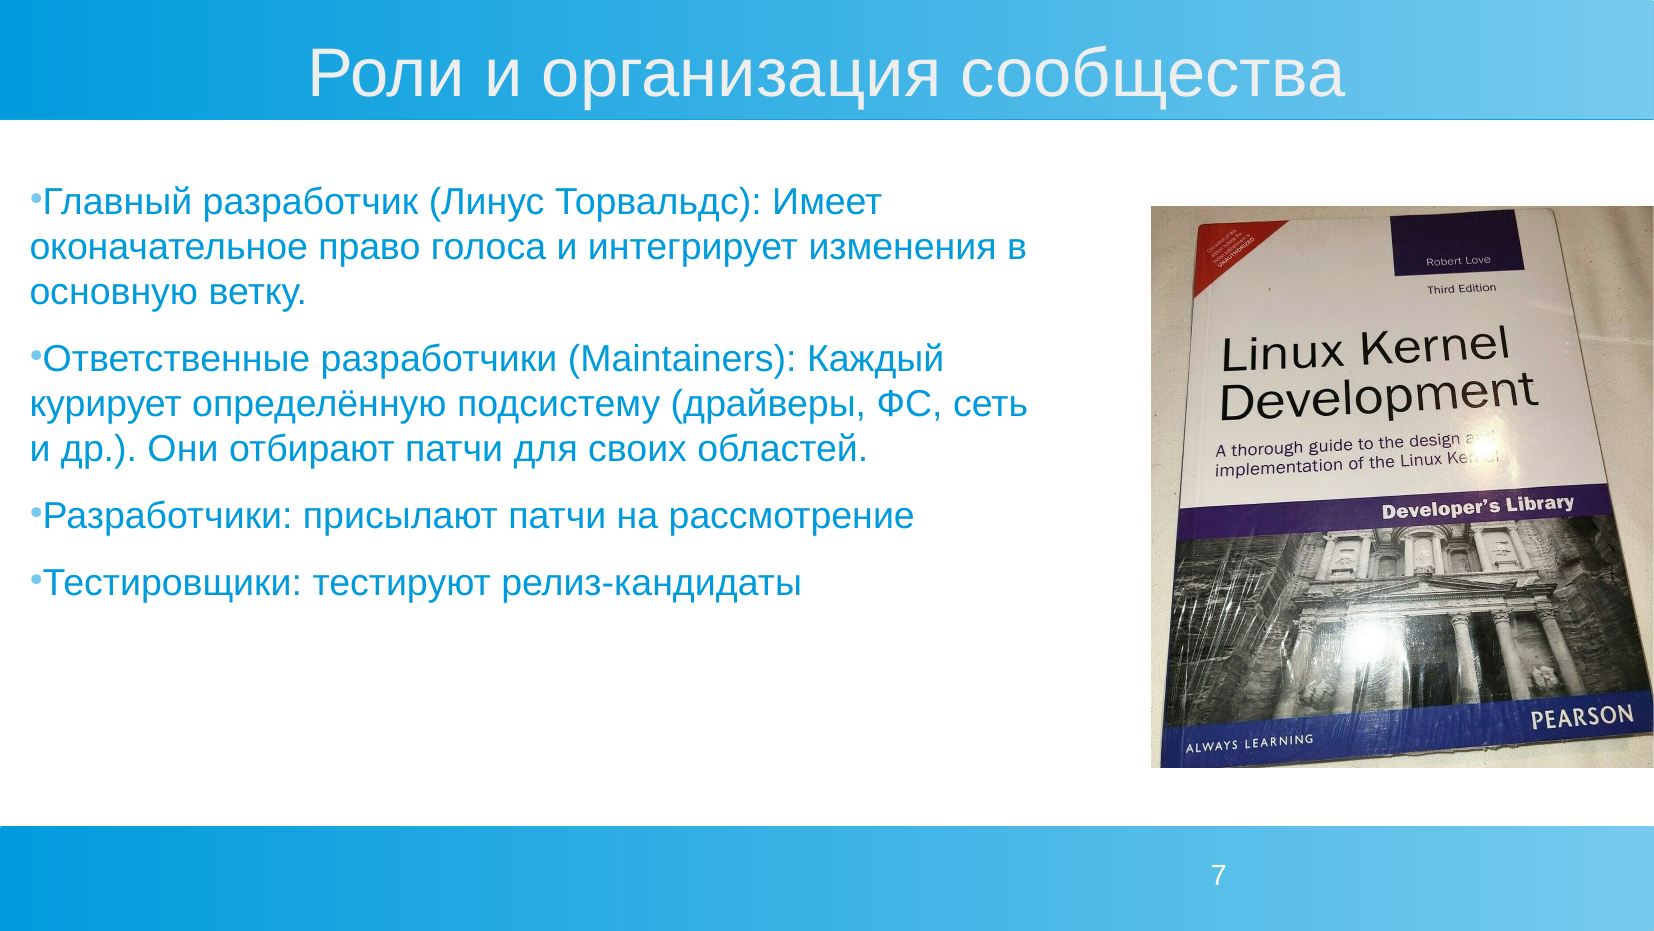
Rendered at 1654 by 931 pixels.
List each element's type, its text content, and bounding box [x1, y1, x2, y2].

title Роли и организация сообщества [59, 29, 1595, 108]
picture [1151, 206, 1654, 768]
text_box [1210, 856, 1595, 916]
list Главный разработчик (Линус Торвальдс): Имеет оконачательное право голоса и интегрирует изменения в основную ветку. Ответственные разработчики (Maintainers): Каждый курирует определённую подсистему (драйверы, ФС, сеть и др.). Они отбирают патчи для своих областей. Разработчики: присылают патчи на рассмотрение Тестировщики: тестируют релиз-кандидаты [29, 177, 1038, 768]
